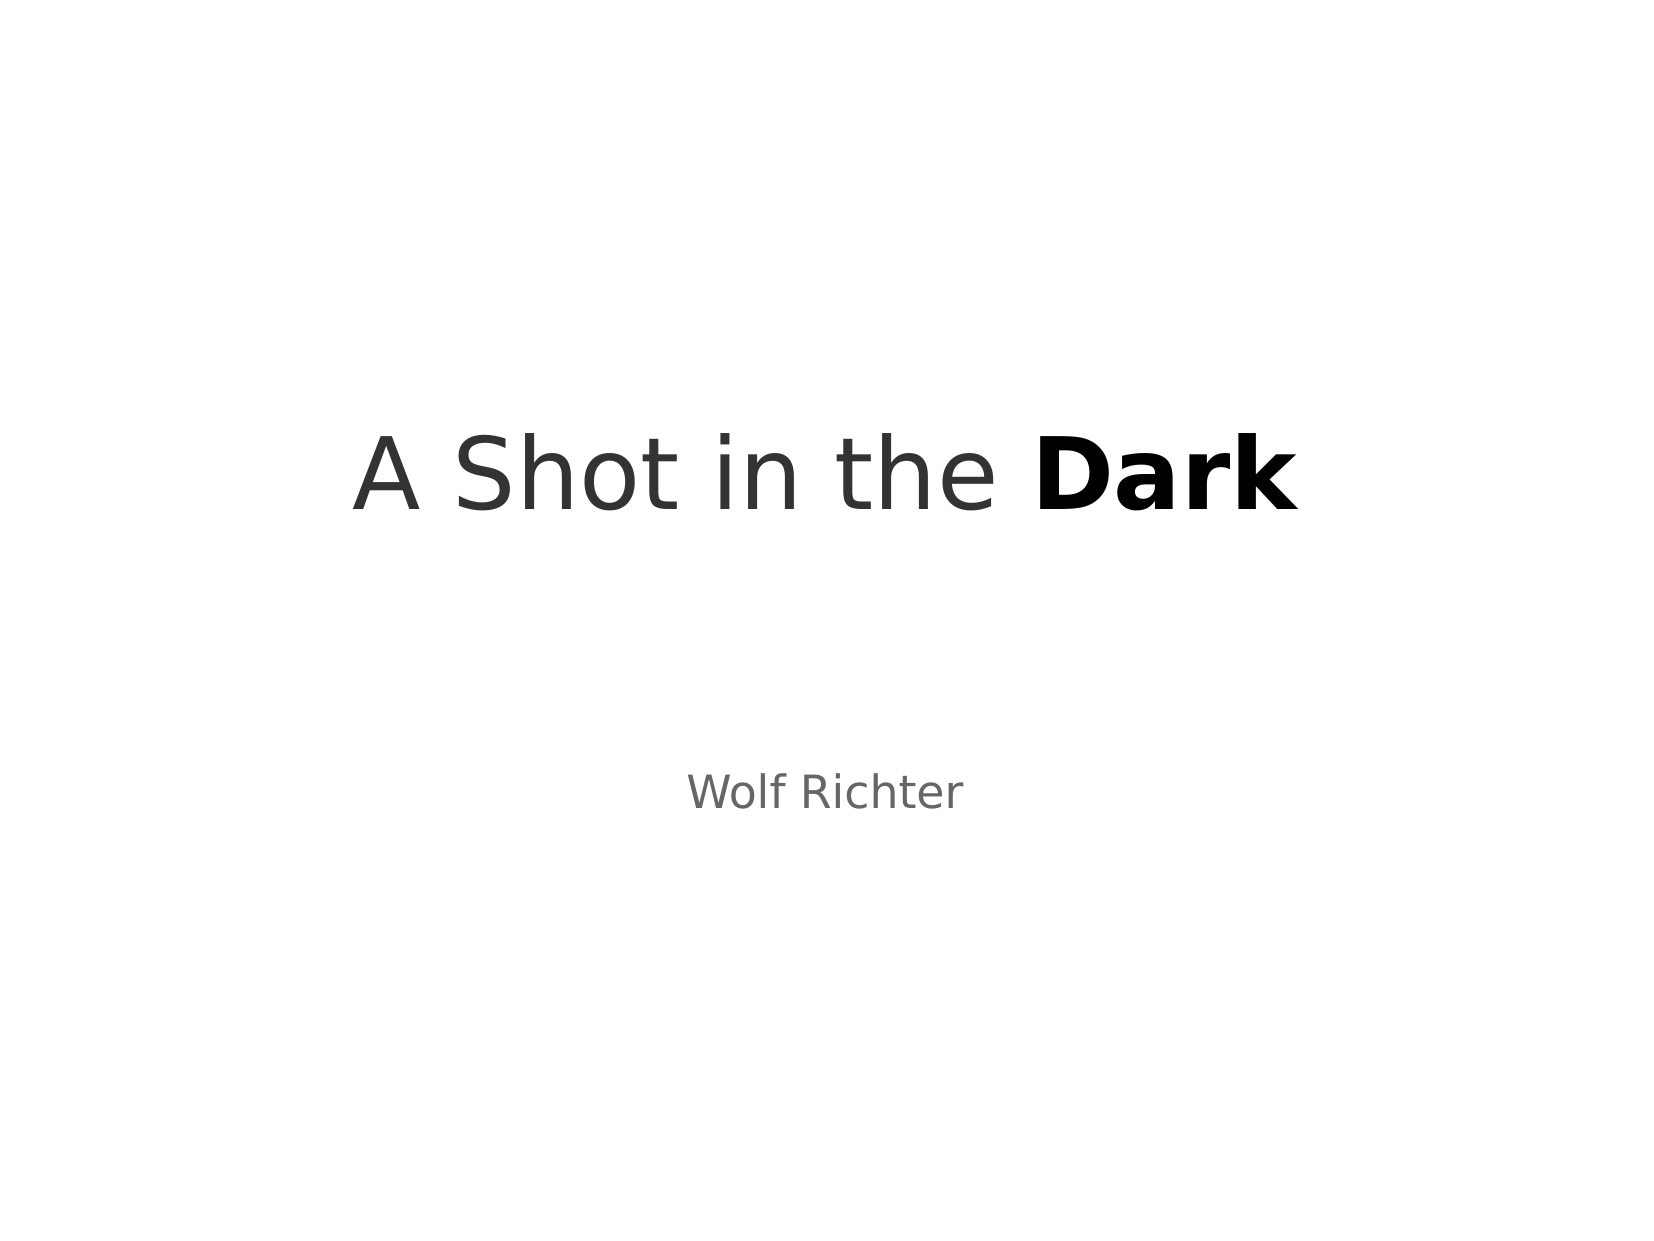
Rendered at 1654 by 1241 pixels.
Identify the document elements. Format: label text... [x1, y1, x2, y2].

subtitle A Shot in the Dark Wolf Richter [37, 56, 1613, 1102]
